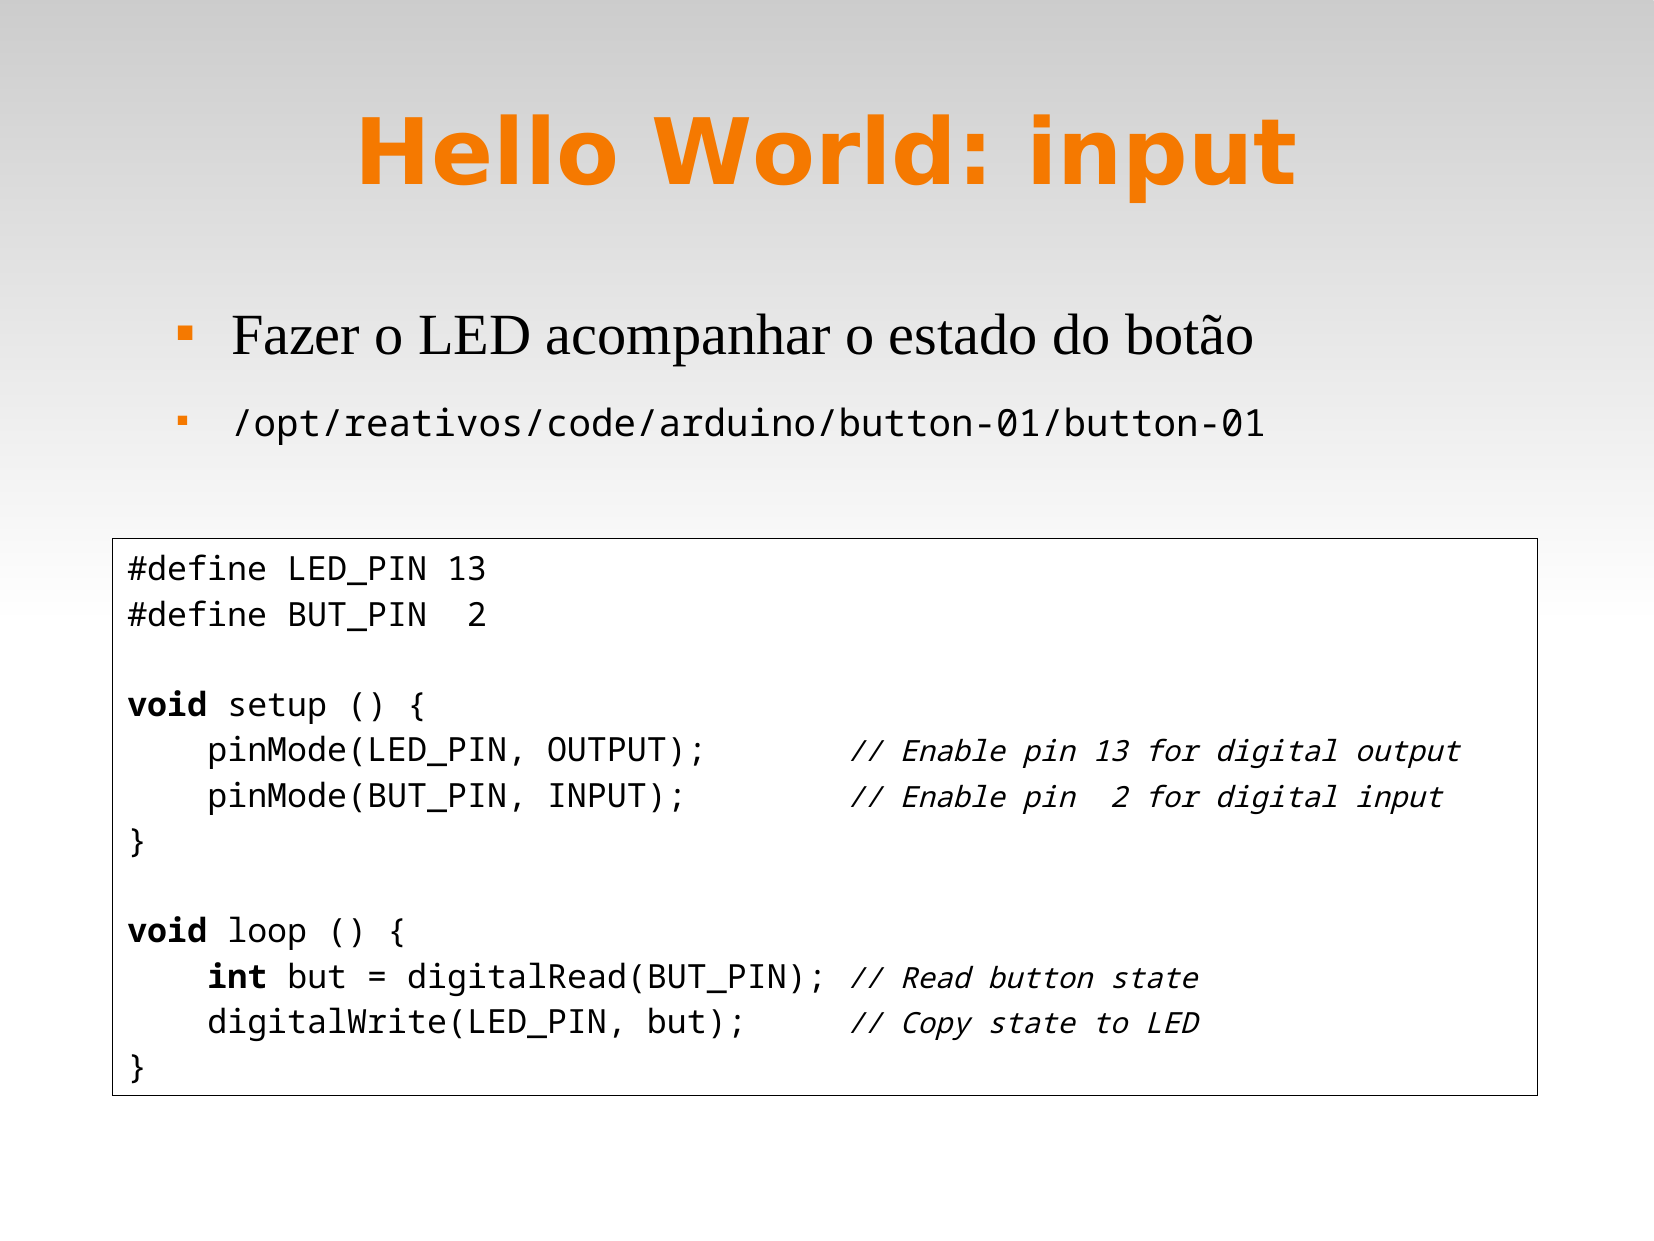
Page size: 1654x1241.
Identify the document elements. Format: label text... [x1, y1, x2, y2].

title Hello World: input [82, 49, 1571, 257]
list Fazer o LED acompanhar o estado do botão /opt/reativos/code/arduino/button-01/button-01 [89, 302, 1576, 1121]
text_box #define LED_PIN 13 #define BUT_PIN 2 void setup () { pinMode(LED_PIN, OUTPUT); // Enable pin 13 for digital output pinMode(BUT_PIN, INPUT); // Enable pin 2 for digital input } void loop () { int but = digitalRead(BUT_PIN); // Read button state digitalWrite(LED_PIN, but); // Copy state to LED } [112, 538, 1538, 1021]
